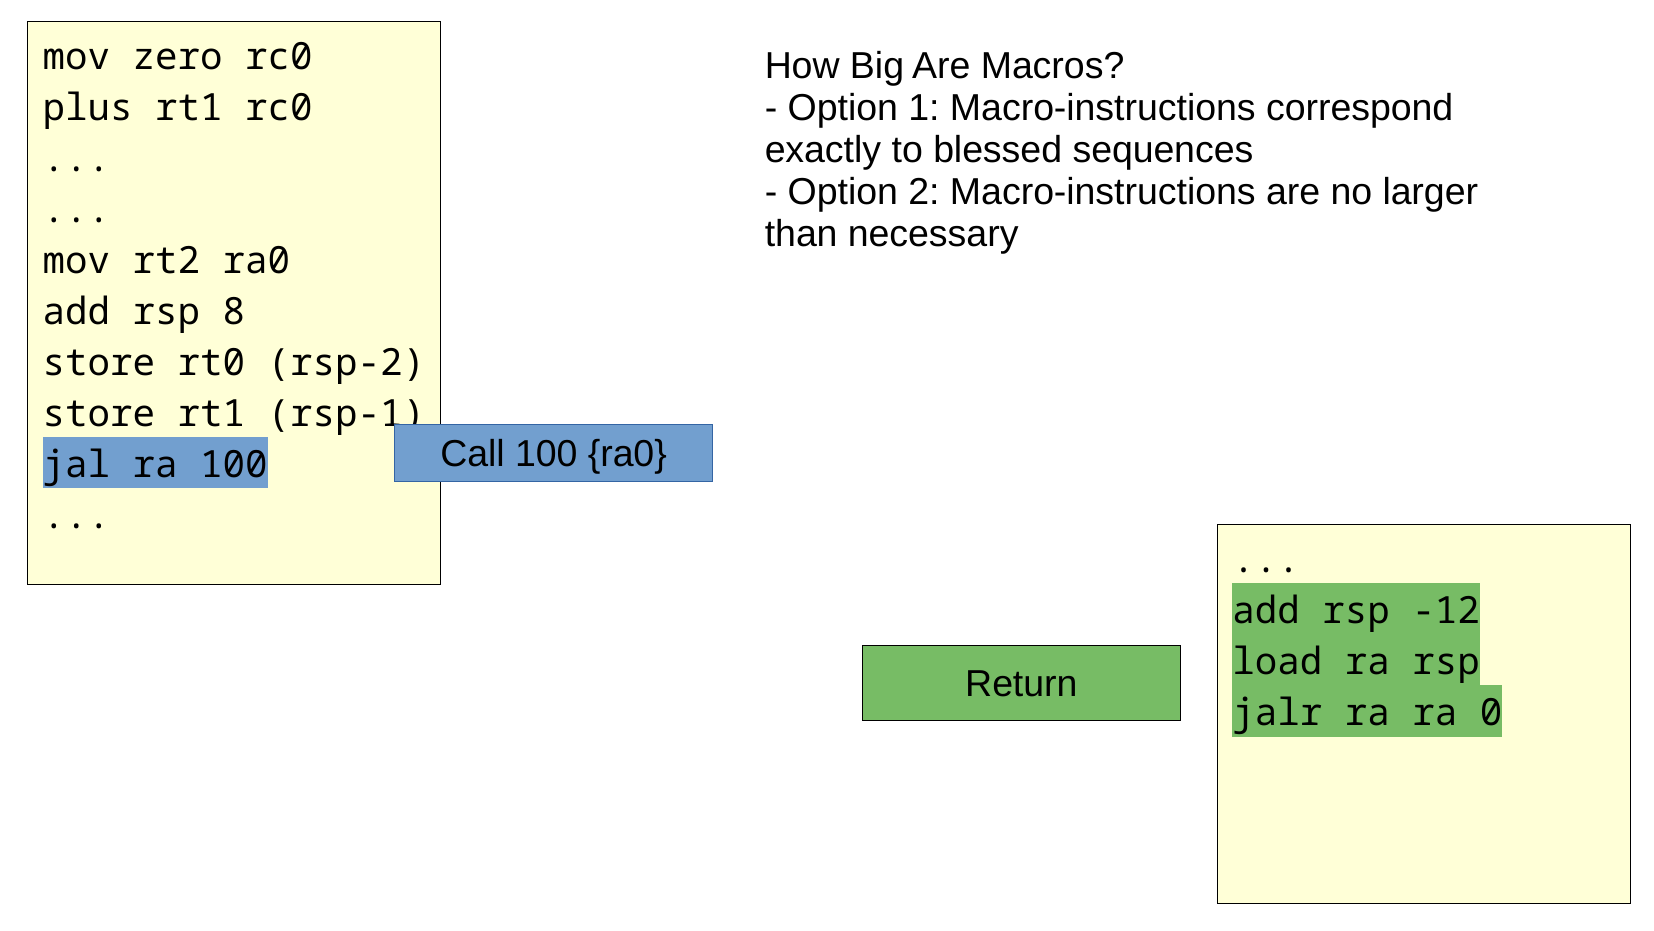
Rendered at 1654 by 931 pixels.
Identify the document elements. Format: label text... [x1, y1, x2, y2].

text_box How Big Are Macros? - Option 1: Macro-instructions correspond exactly to blessed sequences - Option 2: Macro-instructions are no larger than necessary [750, 37, 1494, 263]
text_box mov zero rc0 plus rt1 rc0 ... ... mov rt2 ra0 add rsp 8 store rt0 (rsp-2) store rt1 (rsp-1) jal ra 100 ... [27, 21, 441, 585]
text_box ... add rsp -12 load ra rsp jalr ra ra 0 [1217, 524, 1631, 904]
text_box Return [862, 645, 1181, 721]
text_box Call 100 {ra0} [394, 424, 713, 482]
